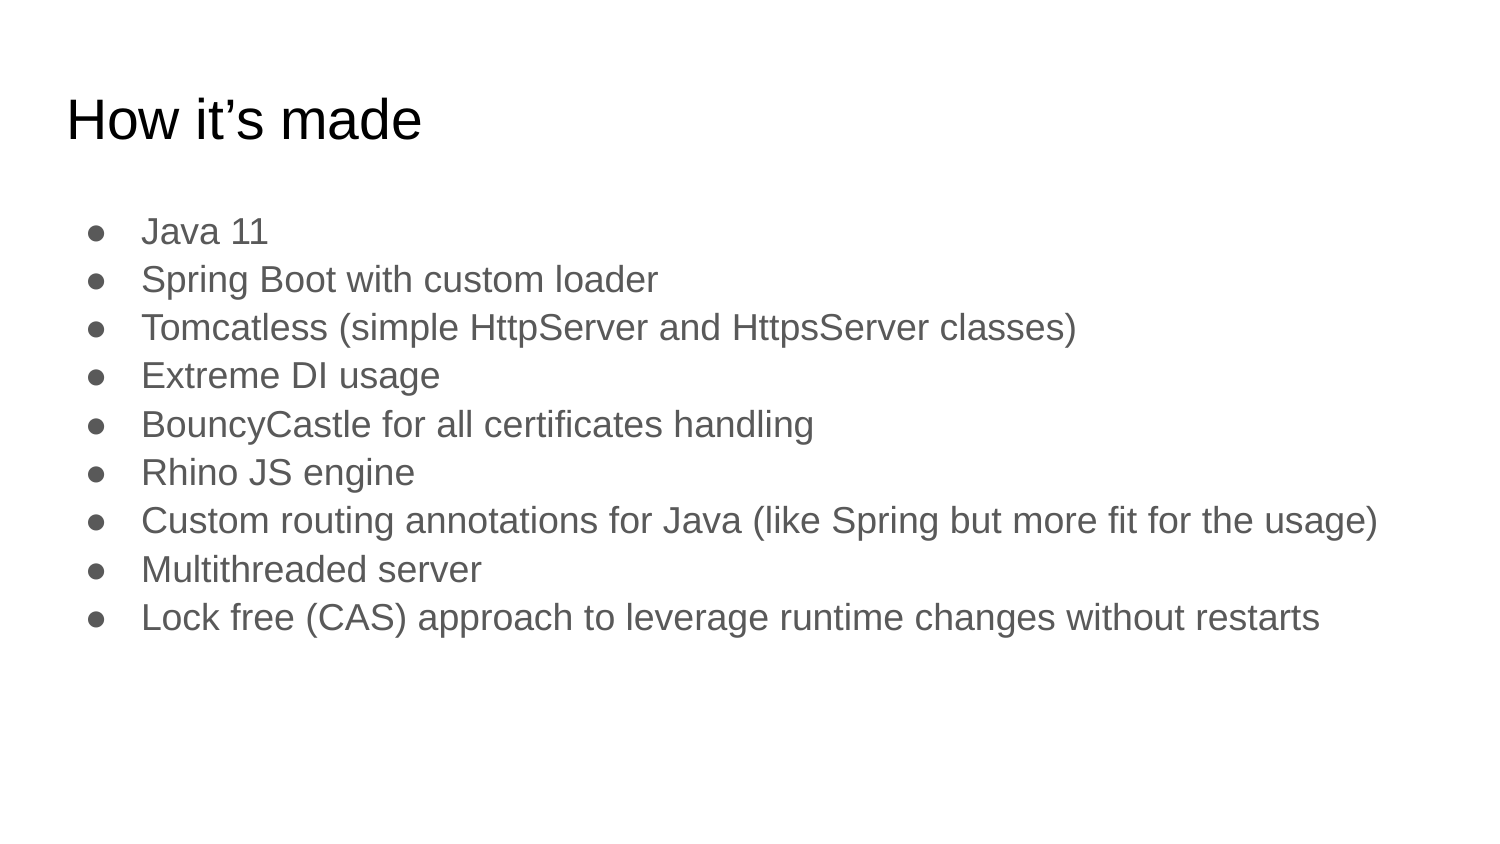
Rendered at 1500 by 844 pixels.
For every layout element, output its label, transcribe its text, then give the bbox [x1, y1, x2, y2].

list Java 11 Spring Boot with custom loader Tomcatless (simple HttpServer and HttpsServer classes) Extreme DI usage BouncyCastle for all certificates handling Rhino JS engine Custom routing annotations for Java (like Spring but more fit for the usage) Multithreaded server Lock free (CAS) approach to leverage runtime changes without restarts [51, 189, 1449, 750]
title How it’s made [51, 72, 1449, 167]
